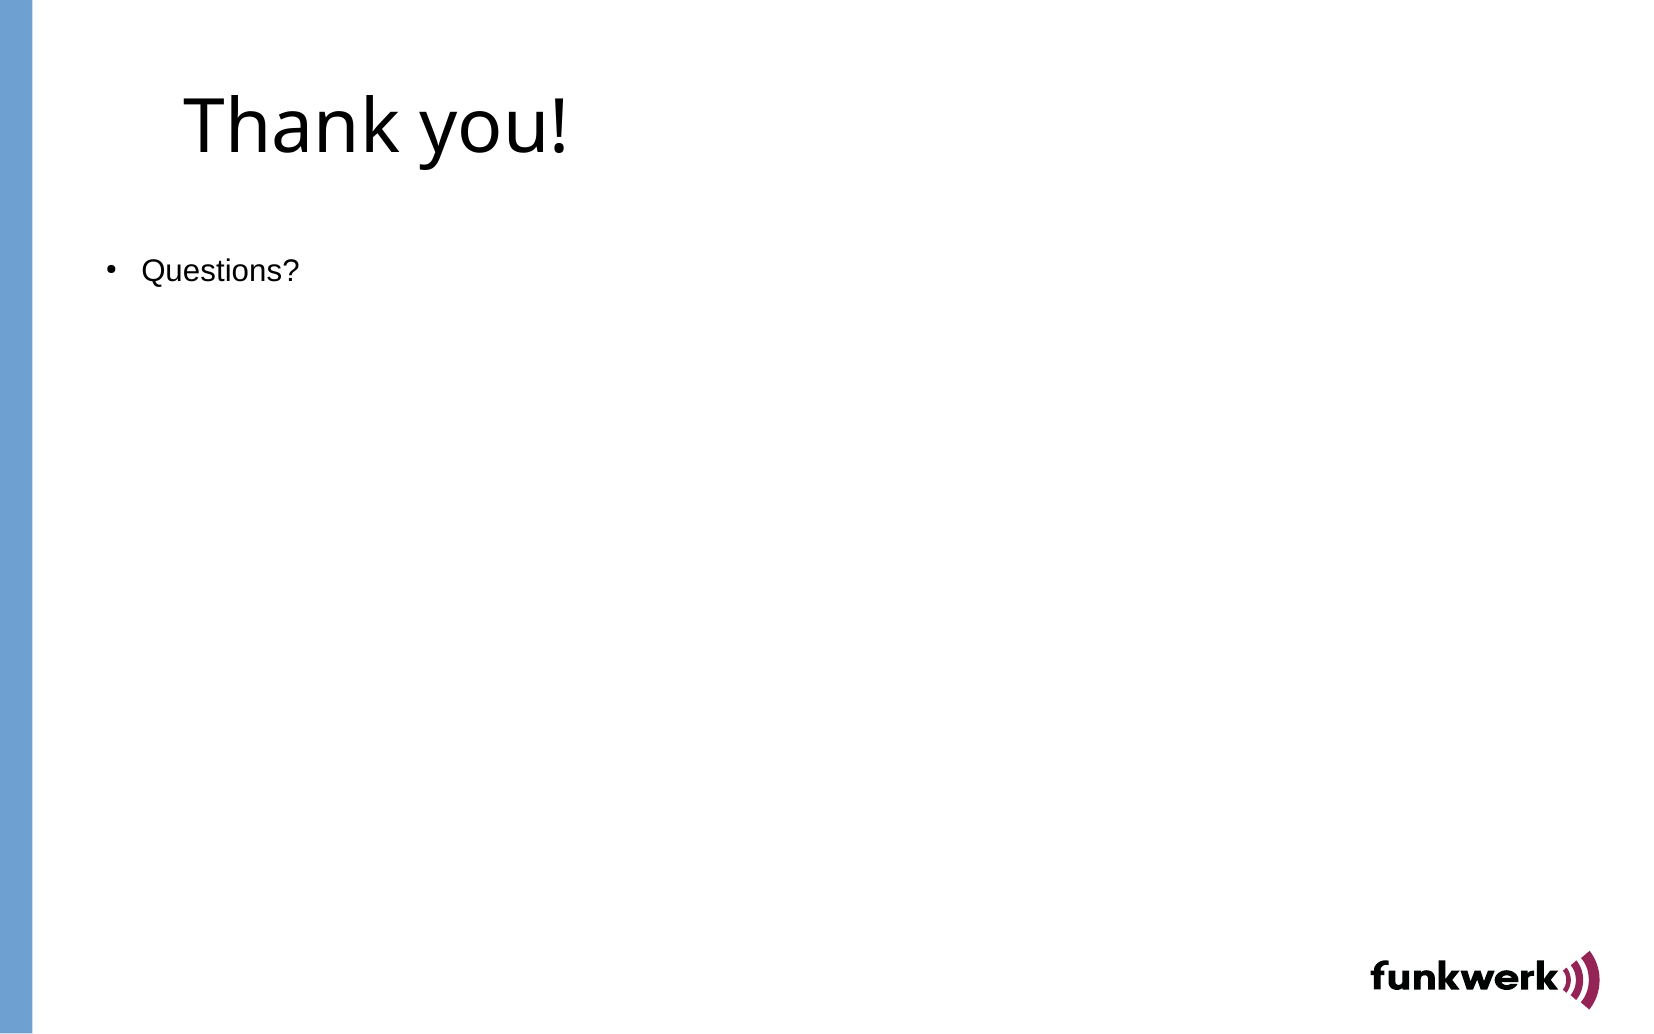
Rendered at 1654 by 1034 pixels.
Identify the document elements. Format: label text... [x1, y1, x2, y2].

text_box Thank you! [169, 65, 1546, 221]
text_box Questions? [91, 245, 887, 1003]
